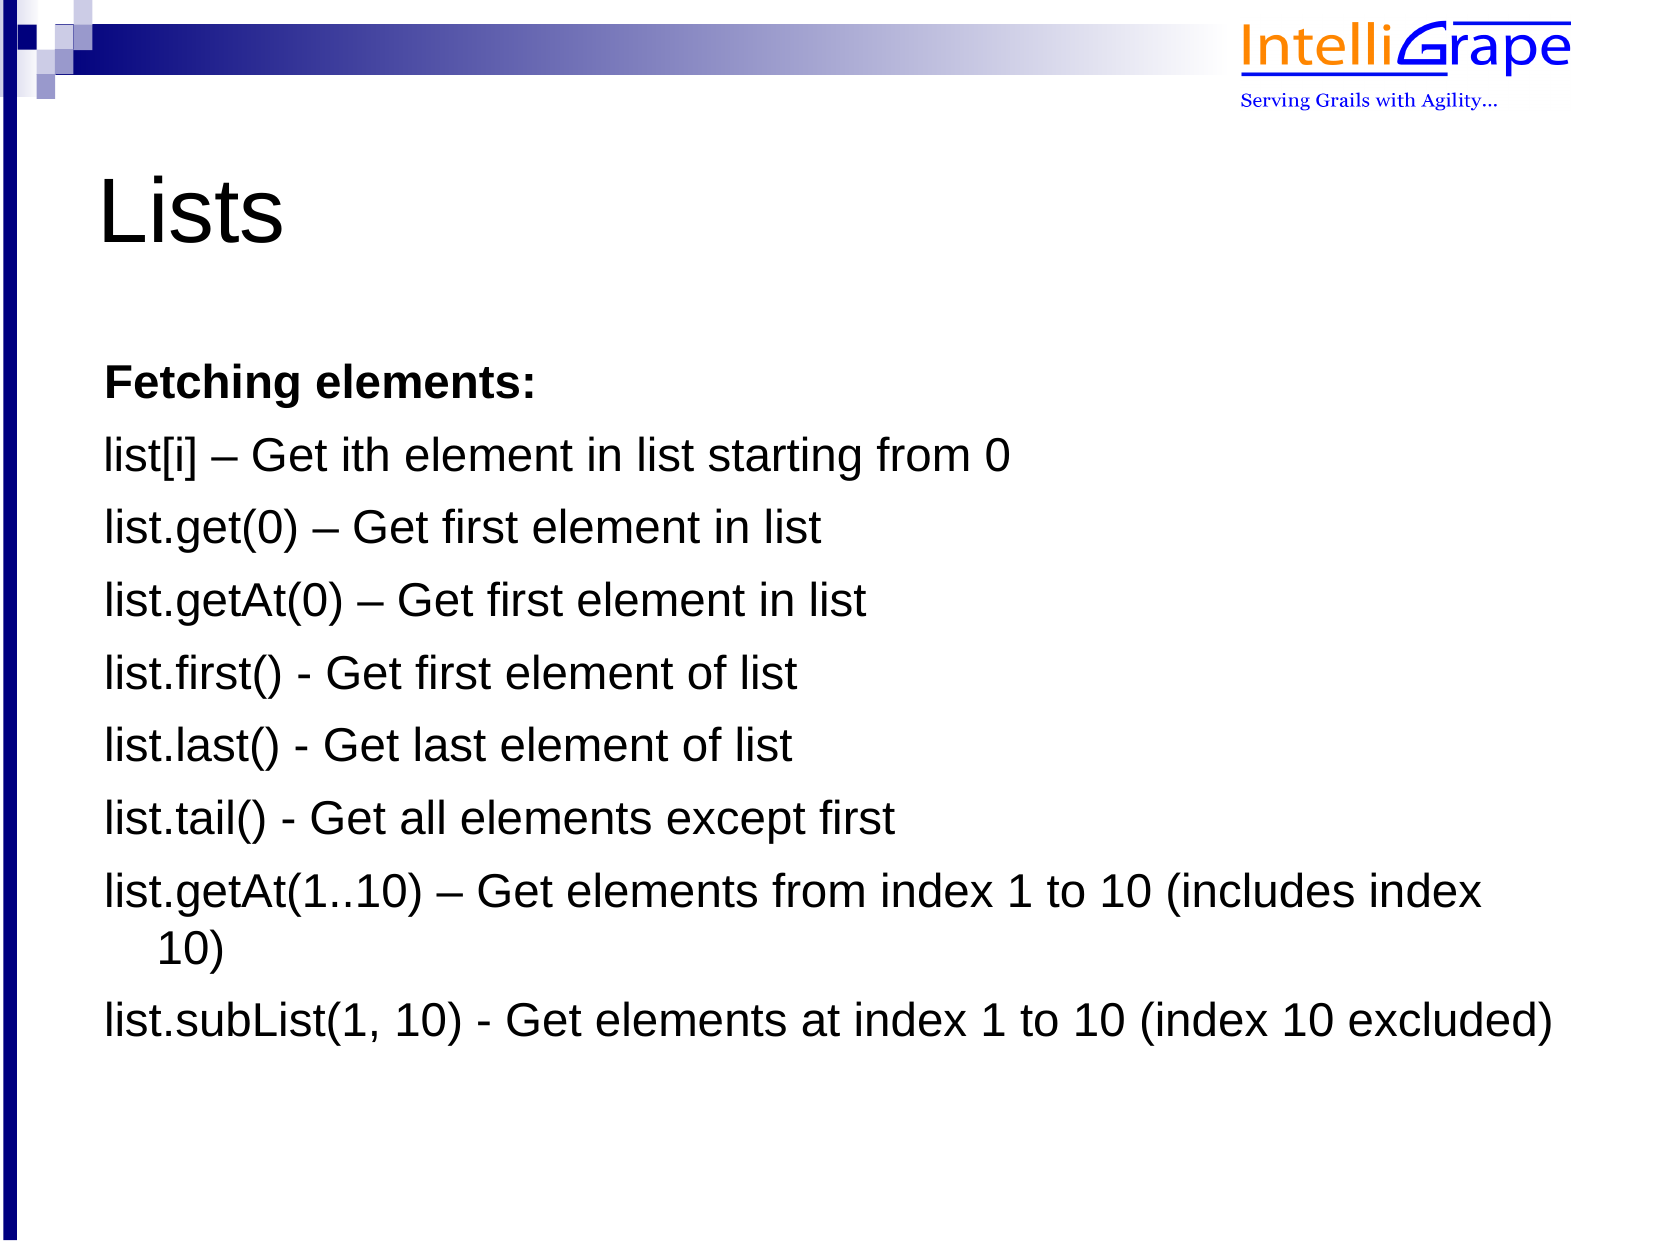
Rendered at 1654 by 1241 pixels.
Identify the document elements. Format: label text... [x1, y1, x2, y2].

title Lists [82, 82, 1569, 330]
picture [1240, 14, 1571, 111]
list Fetching elements: list[i] – Get ith element in list starting from 0 list.get(0) – Get first element in list list.getAt(0) – Get first element in list list.first() - Get first element of list list.last() - Get last element of list list.tail() - Get all elements except first list.getAt(1..10) – Get elements from index 1 to 10 (includes index 10) list.subList(1, 10) - Get elements at index 1 to 10 (index 10 excluded) [88, 270, 1576, 1088]
